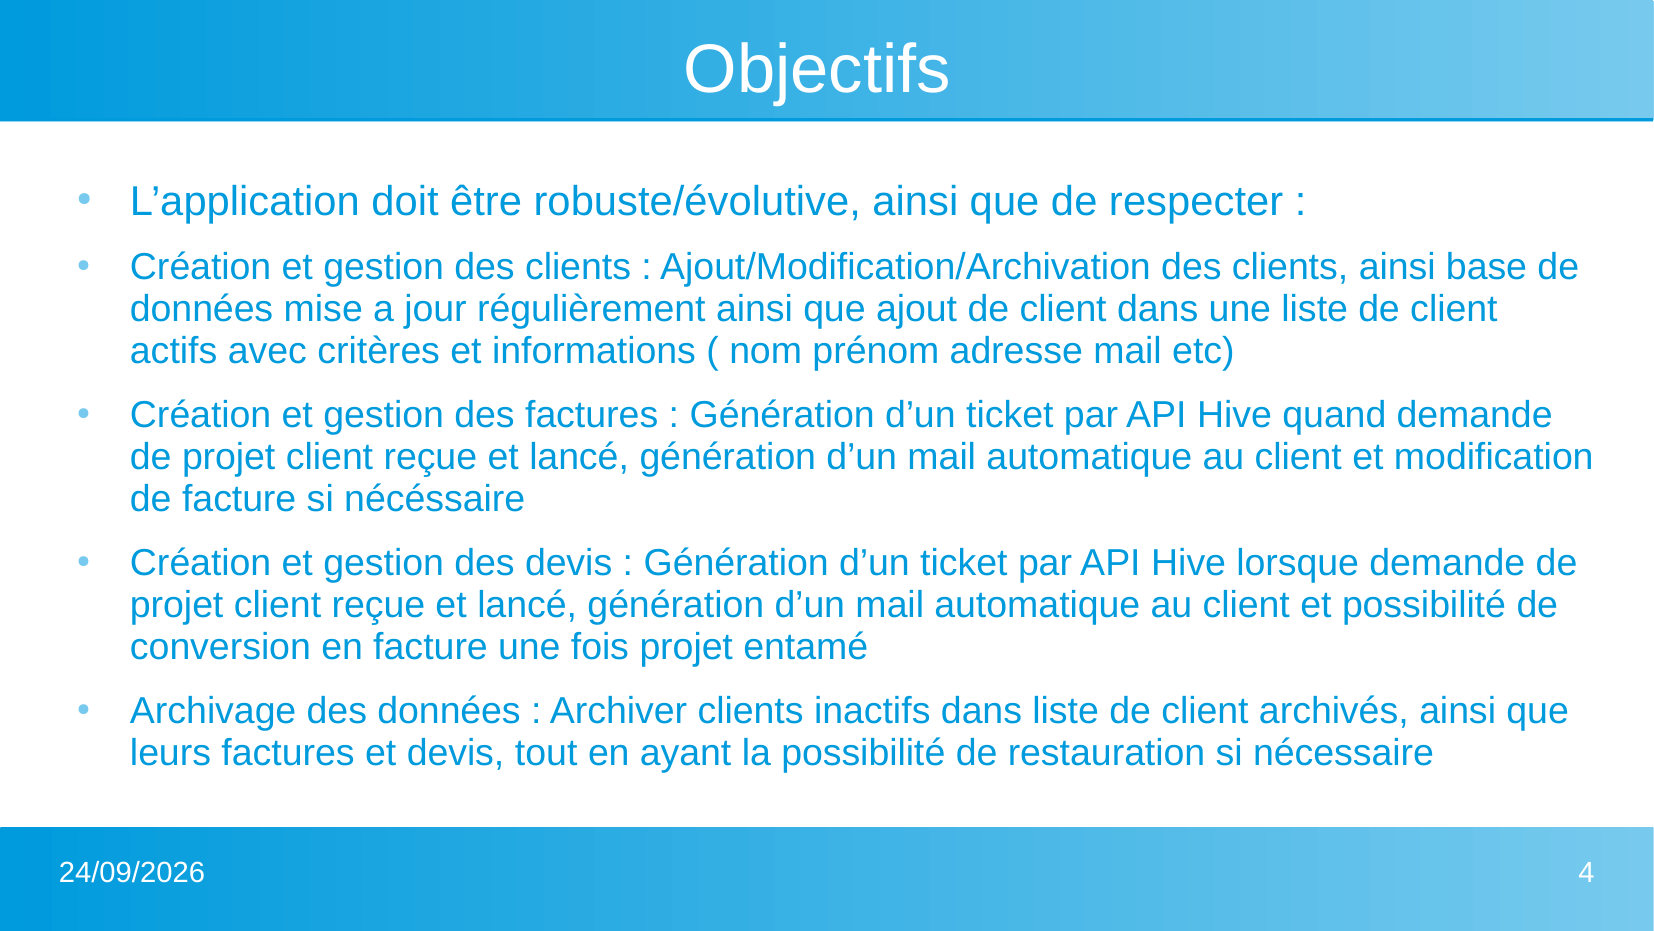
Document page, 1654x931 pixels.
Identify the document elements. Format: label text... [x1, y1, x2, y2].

list L’application doit être robuste/évolutive, ainsi que de respecter : Création et gestion des clients : Ajout/Modification/Archivation des clients, ainsi base de données mise a jour régulièrement ainsi que ajout de client dans une liste de client actifs avec critères et informations ( nom prénom adresse mail etc) Création et gestion des factures : Génération d’un ticket par API Hive quand demande de projet client reçue et lancé, génération d’un mail automatique au client et modification de facture si nécéssaire Création et gestion des devis : Génération d’un ticket par API Hive lorsque demande de projet client reçue et lancé, génération d’un mail automatique au client et possibilité de conversion en facture une fois projet entamé Archivage des données : Archiver clients inactifs dans liste de client archivés, ainsi que leurs factures et devis, tout en ayant la possibilité de restauration si nécessaire [59, 177, 1595, 768]
title Objectifs [59, 29, 1595, 108]
